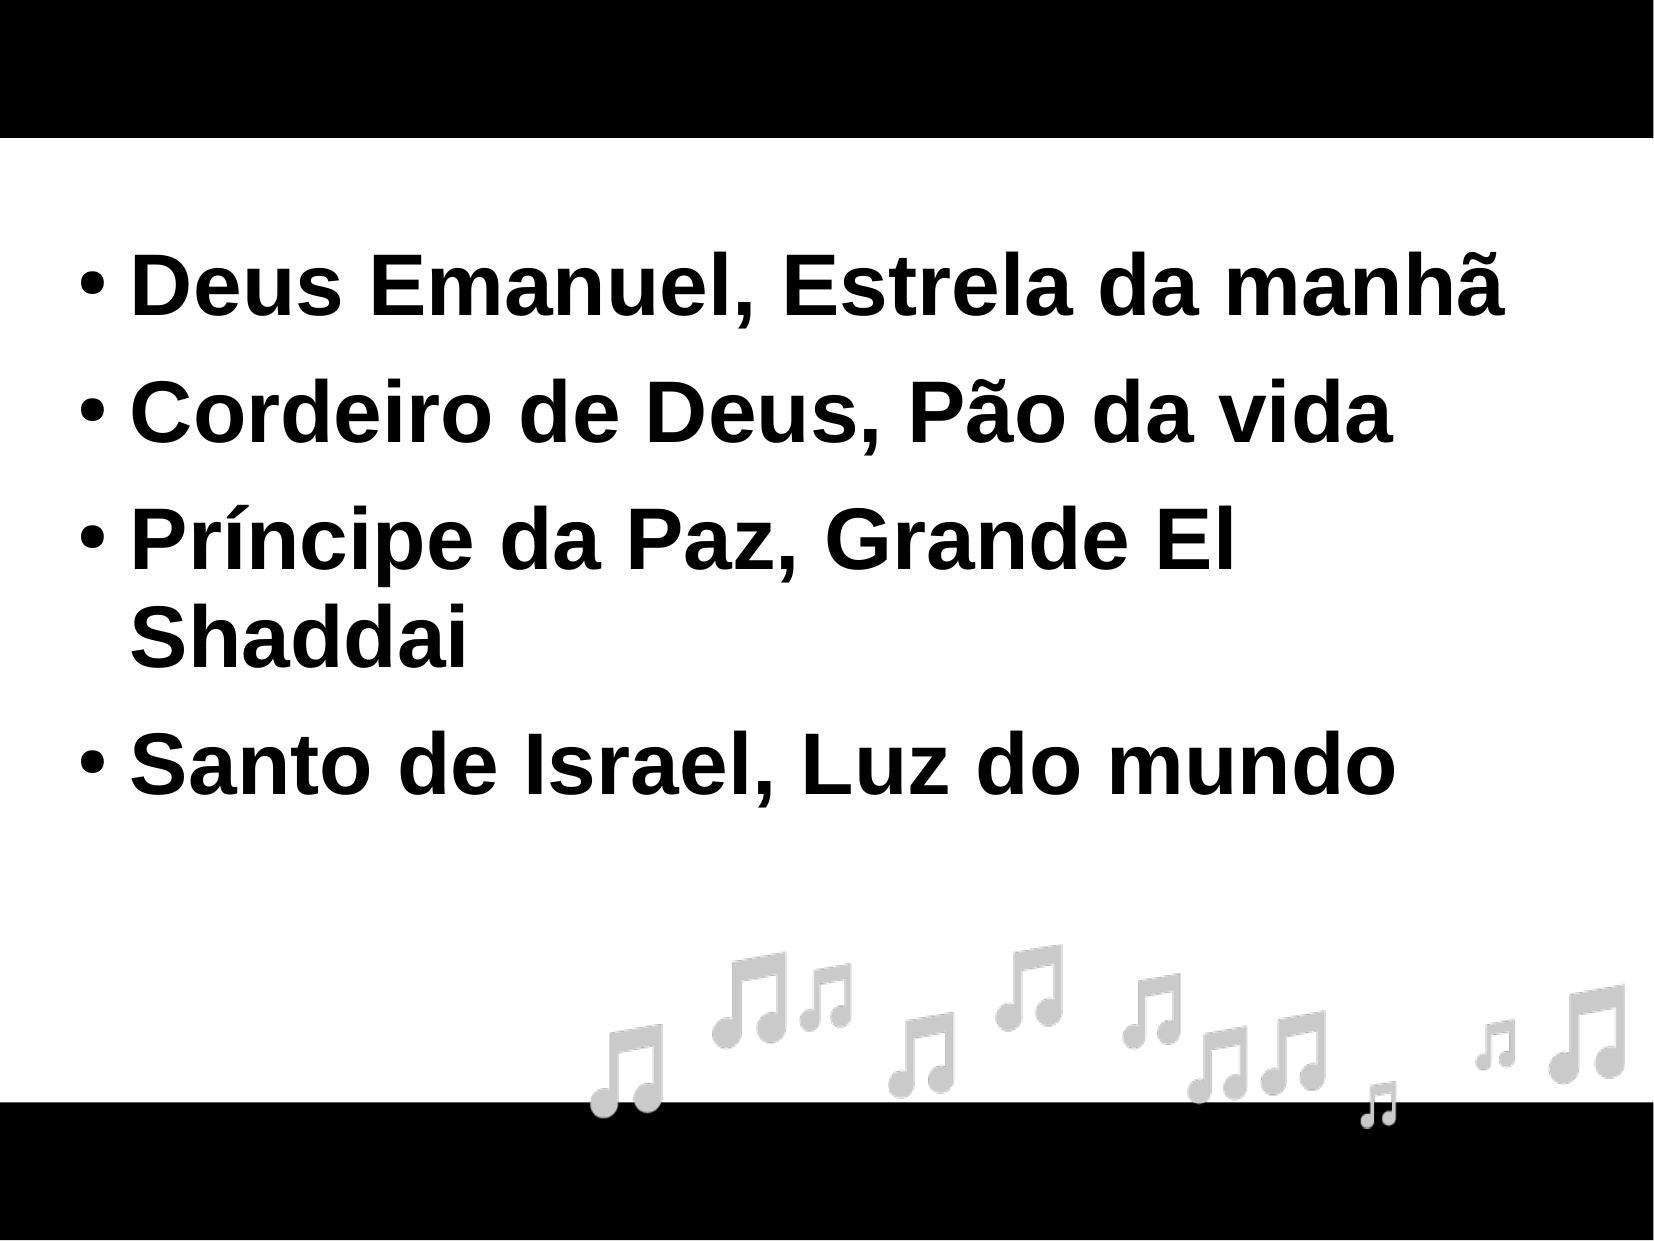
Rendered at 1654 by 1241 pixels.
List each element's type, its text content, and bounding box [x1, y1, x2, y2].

list Deus Emanuel, Estrela da manhã Cordeiro de Deus, Pão da vida Príncipe da Paz, Grande El Shaddai Santo de Israel, Luz do mundo [59, 236, 1595, 1024]
